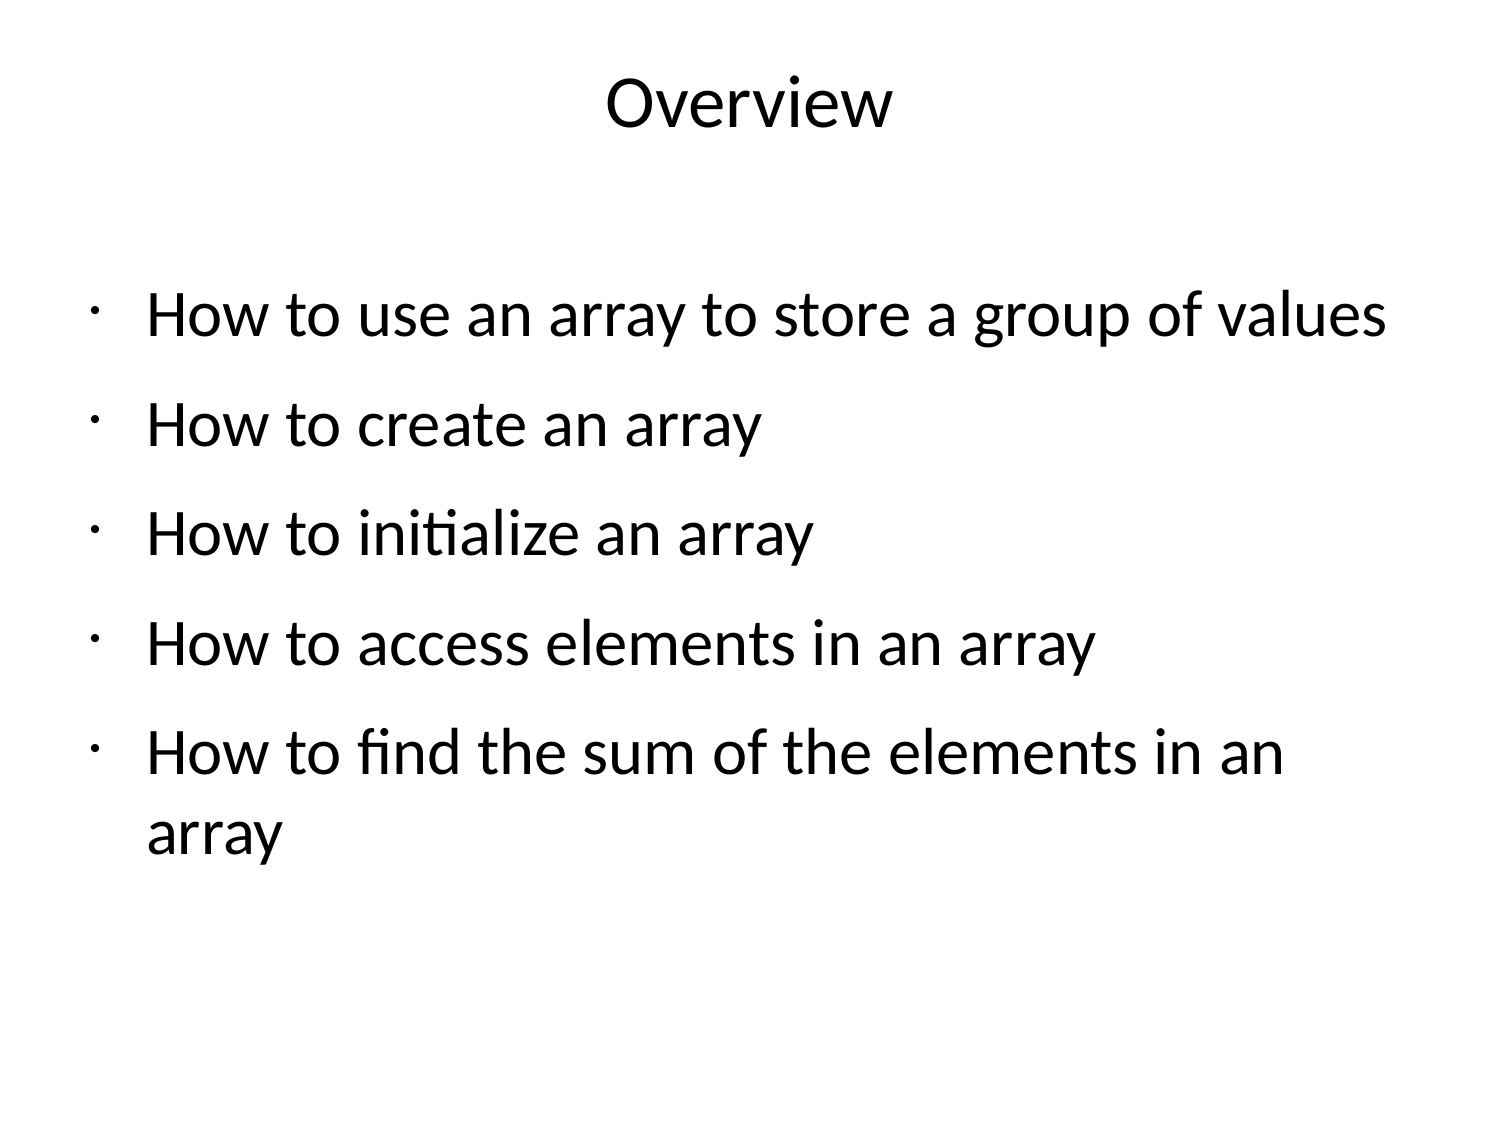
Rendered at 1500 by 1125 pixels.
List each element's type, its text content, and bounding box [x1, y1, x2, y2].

list How to use an array to store a group of values How to create an array How to initialize an array How to access elements in an array How to find the sum of the elements in an array [75, 262, 1425, 1005]
title Overview [75, 45, 1425, 233]
